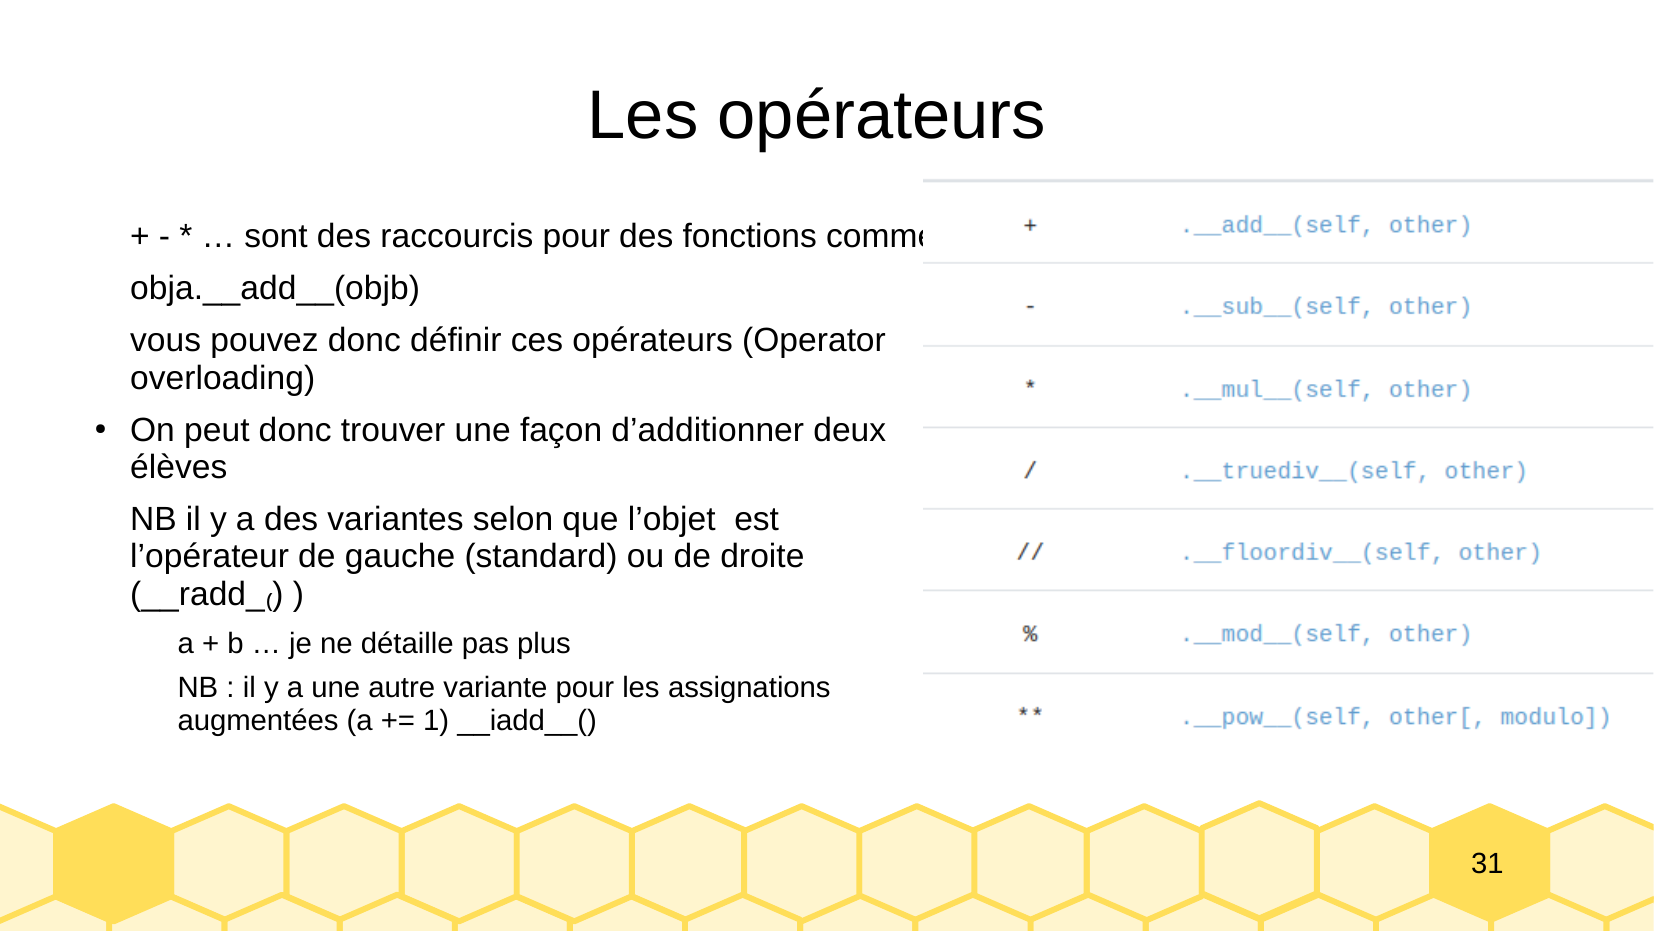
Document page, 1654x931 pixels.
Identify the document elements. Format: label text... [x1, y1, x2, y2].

title Les opérateurs [82, 37, 1571, 193]
list + - * … sont des raccourcis pour des fonctions comme obja.__add__(objb) vous pouvez donc définir ces opérateurs (Operator overloading) On peut donc trouver une façon d’additionner deux élèves NB il y a des variantes selon que l’objet est l’opérateur de gauche (standard) ou de droite (__radd_₍) ) a + b … je ne détaille pas plus NB : il y a une autre variante pour les assignations augmentées (a += 1) __iadd__() [82, 217, 923, 758]
picture [923, 170, 1654, 759]
